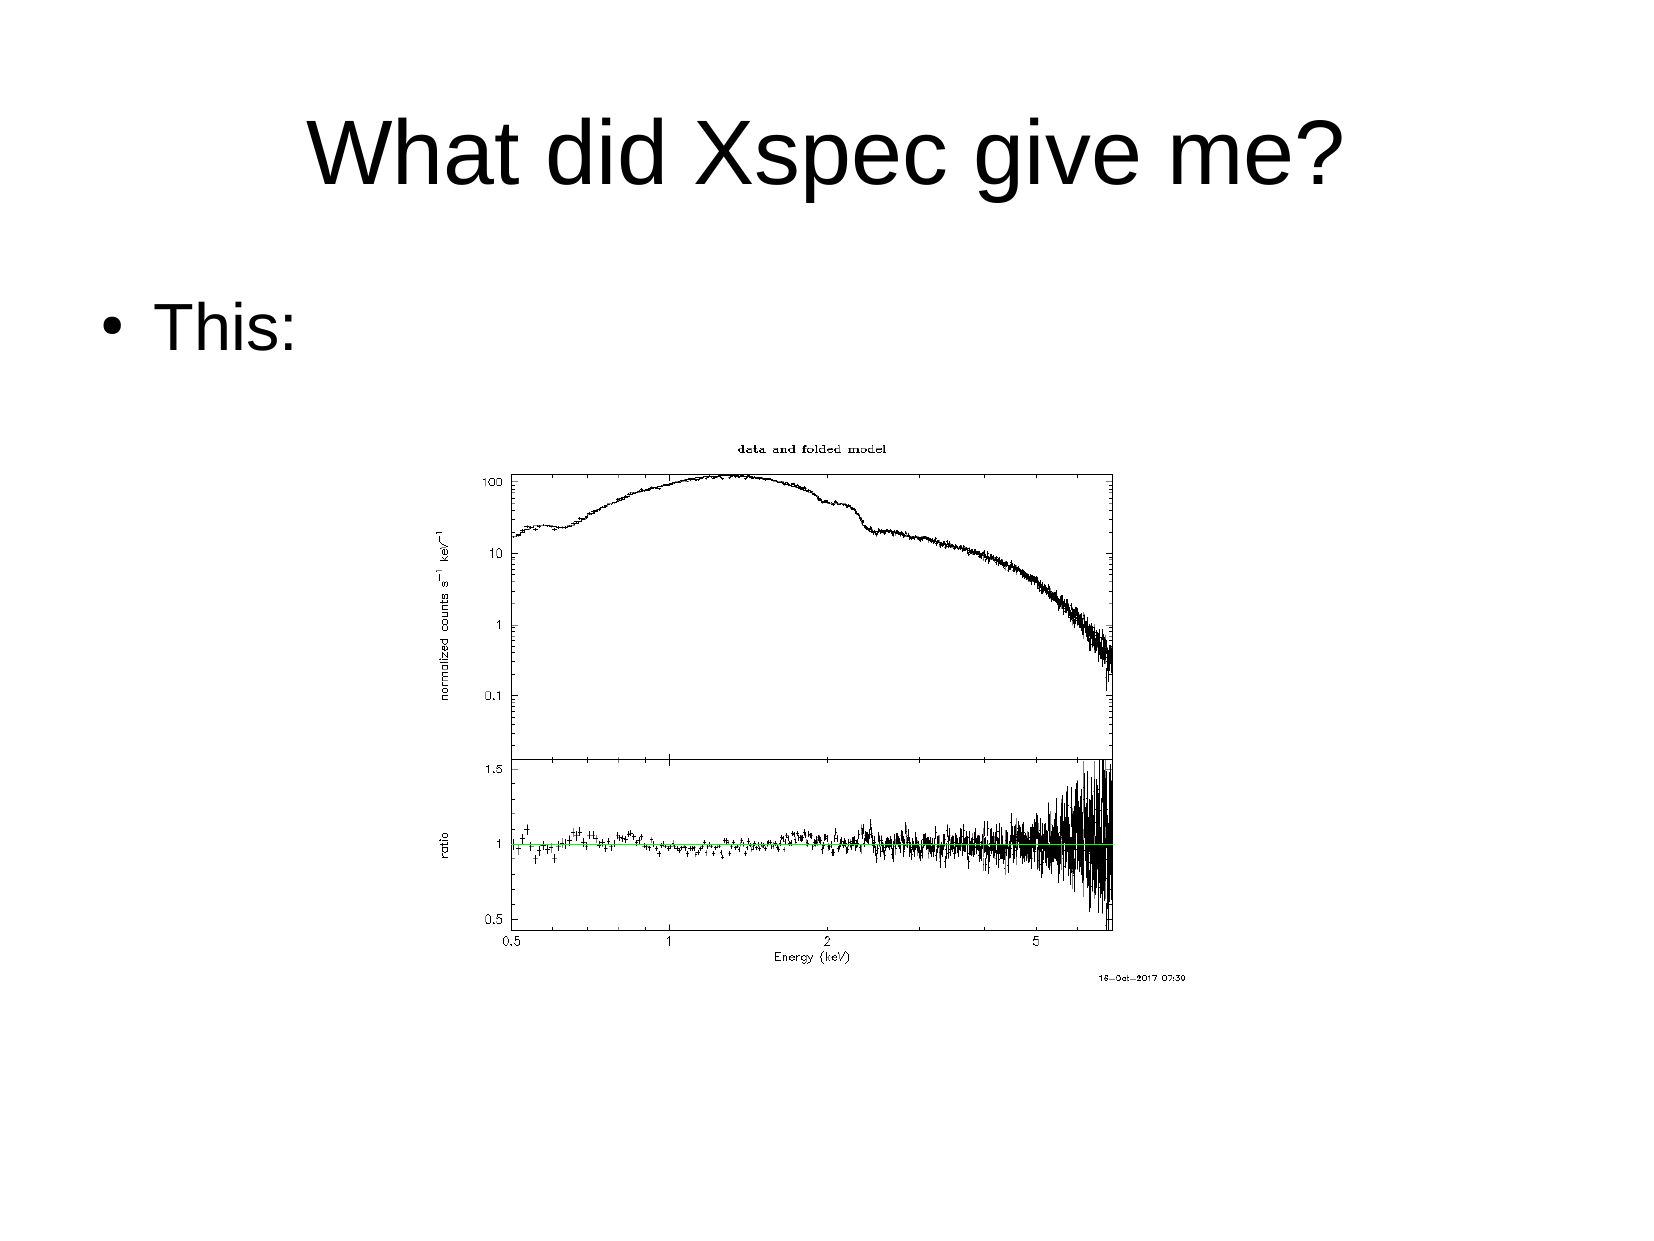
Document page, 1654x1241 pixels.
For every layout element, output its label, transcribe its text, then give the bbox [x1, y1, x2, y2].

picture [419, 404, 1205, 1002]
title What did Xspec give me? [82, 49, 1571, 257]
list This: [82, 290, 809, 1010]
